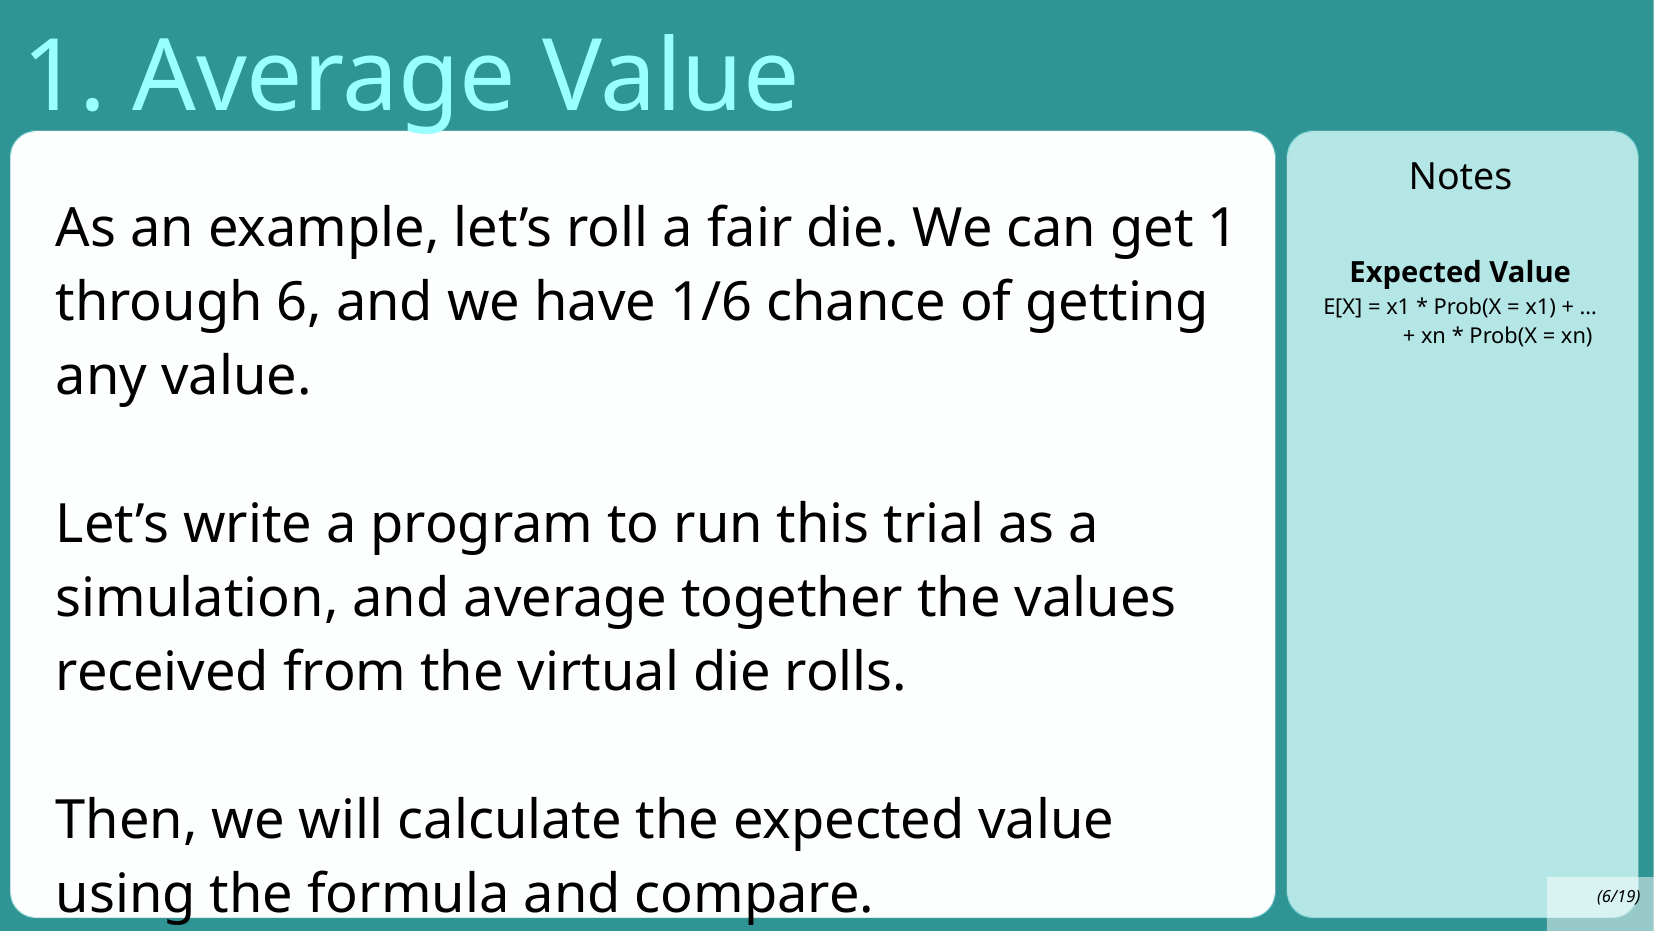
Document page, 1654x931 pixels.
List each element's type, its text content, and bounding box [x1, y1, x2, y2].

text_box Notes Expected Value E[X] = x1 * Prob(X = x1) + … + xn * Prob(X = xn) [1290, 141, 1631, 661]
text_box As an example, let’s roll a fair die. We can get 1 through 6, and we have 1/6 chance of getting any value. Let’s write a program to run this trial as a simulation, and average together the values received from the virtual die rolls. Then, we will calculate the expected value using the formula and compare. [55, 188, 1247, 892]
text_box (<number>/19) [1546, 877, 1654, 931]
title 1. Average Value [22, 13, 1511, 130]
picture [0, 0, 1654, 931]
